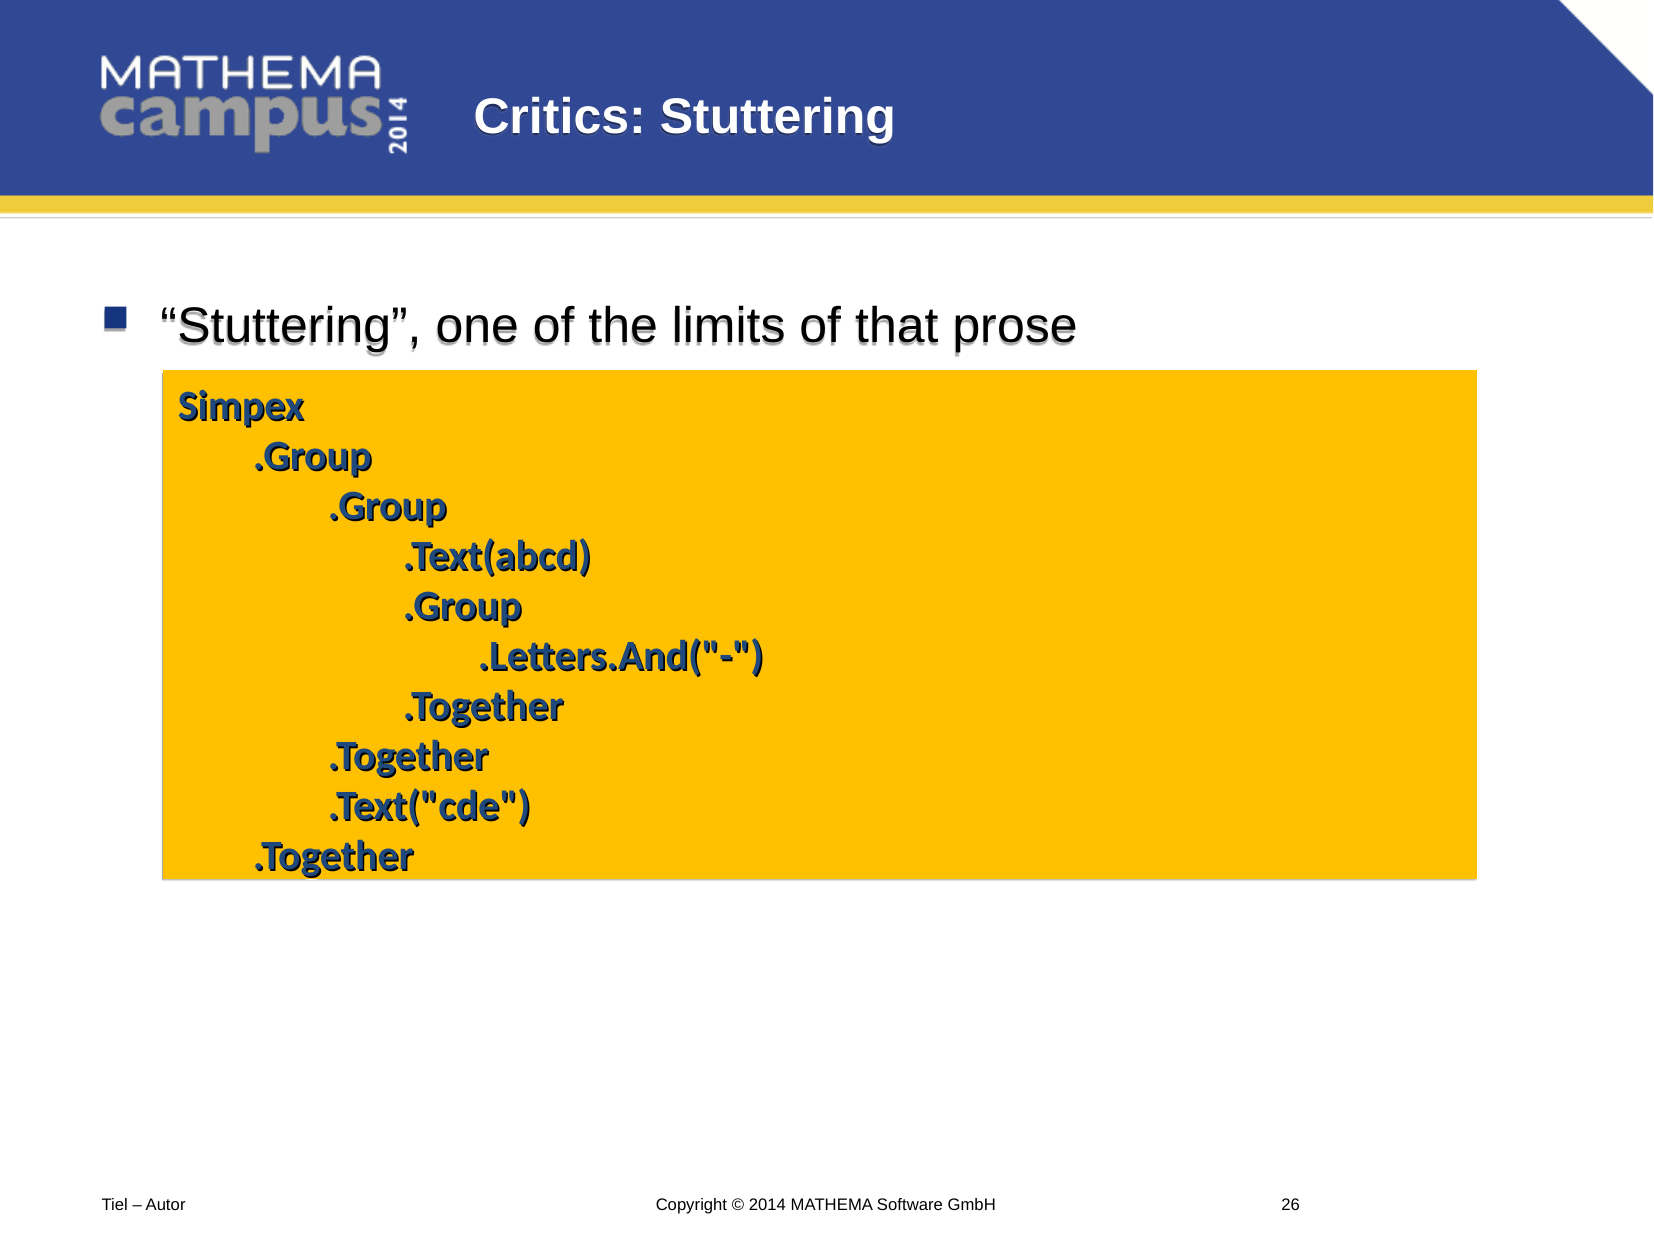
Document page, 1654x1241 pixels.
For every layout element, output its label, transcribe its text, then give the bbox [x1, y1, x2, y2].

title Critics: Stuttering [473, 70, 1547, 158]
text_box Simpex .Group .Group .Text(abcd) .Group .Letters.And("-") .Together .Together .Text("cde") .Together [163, 370, 1477, 879]
list “Stuttering”, one of the limits of that prose [101, 292, 1547, 1140]
